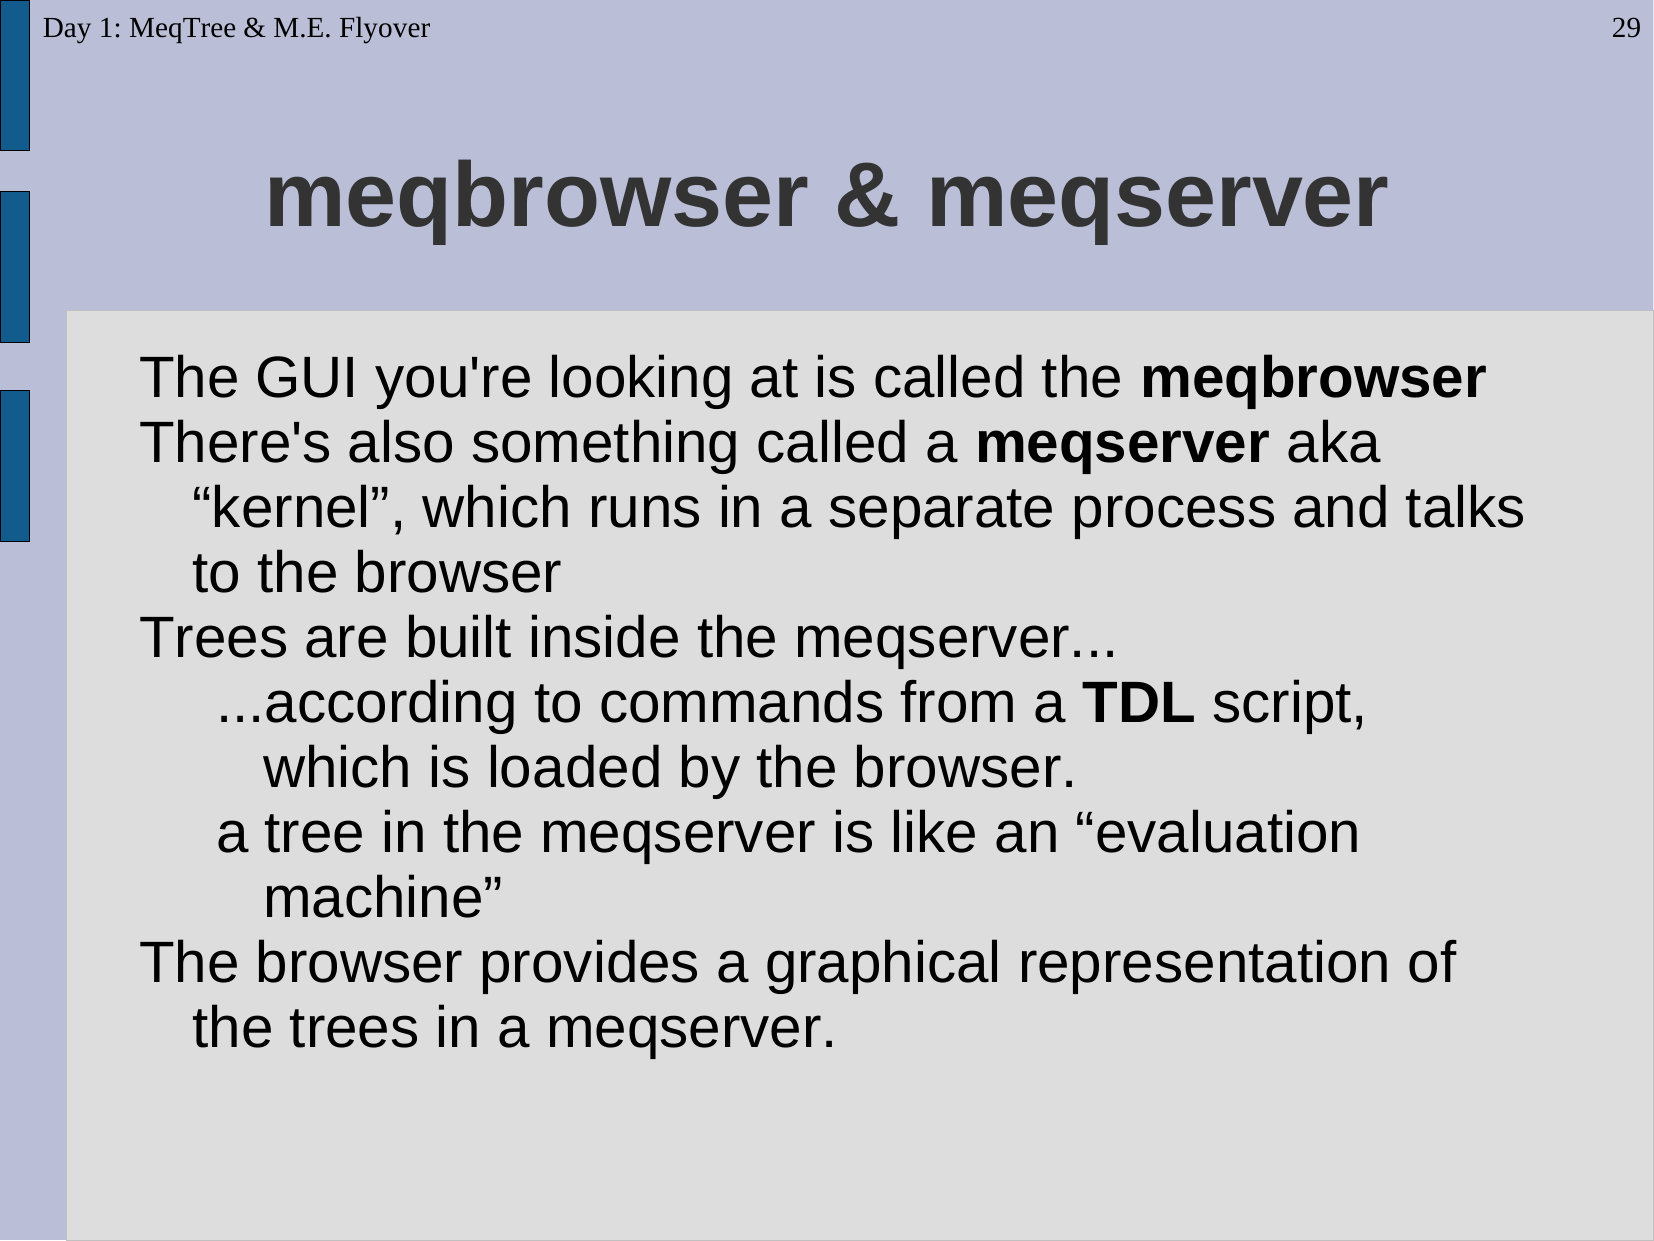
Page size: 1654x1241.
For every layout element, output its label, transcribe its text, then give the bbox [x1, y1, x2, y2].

title meqbrowser & meqserver [121, 91, 1534, 299]
list The GUI you're looking at is called the meqbrowser There's also something called a meqserver aka “kernel”, which runs in a separate process and talks to the browser Trees are built inside the meqserver... ...according to commands from a TDL script, which is loaded by the browser. a tree in the meqserver is like an “evaluation machine” The browser provides a graphical representation of the trees in a meqserver. [121, 344, 1534, 1158]
